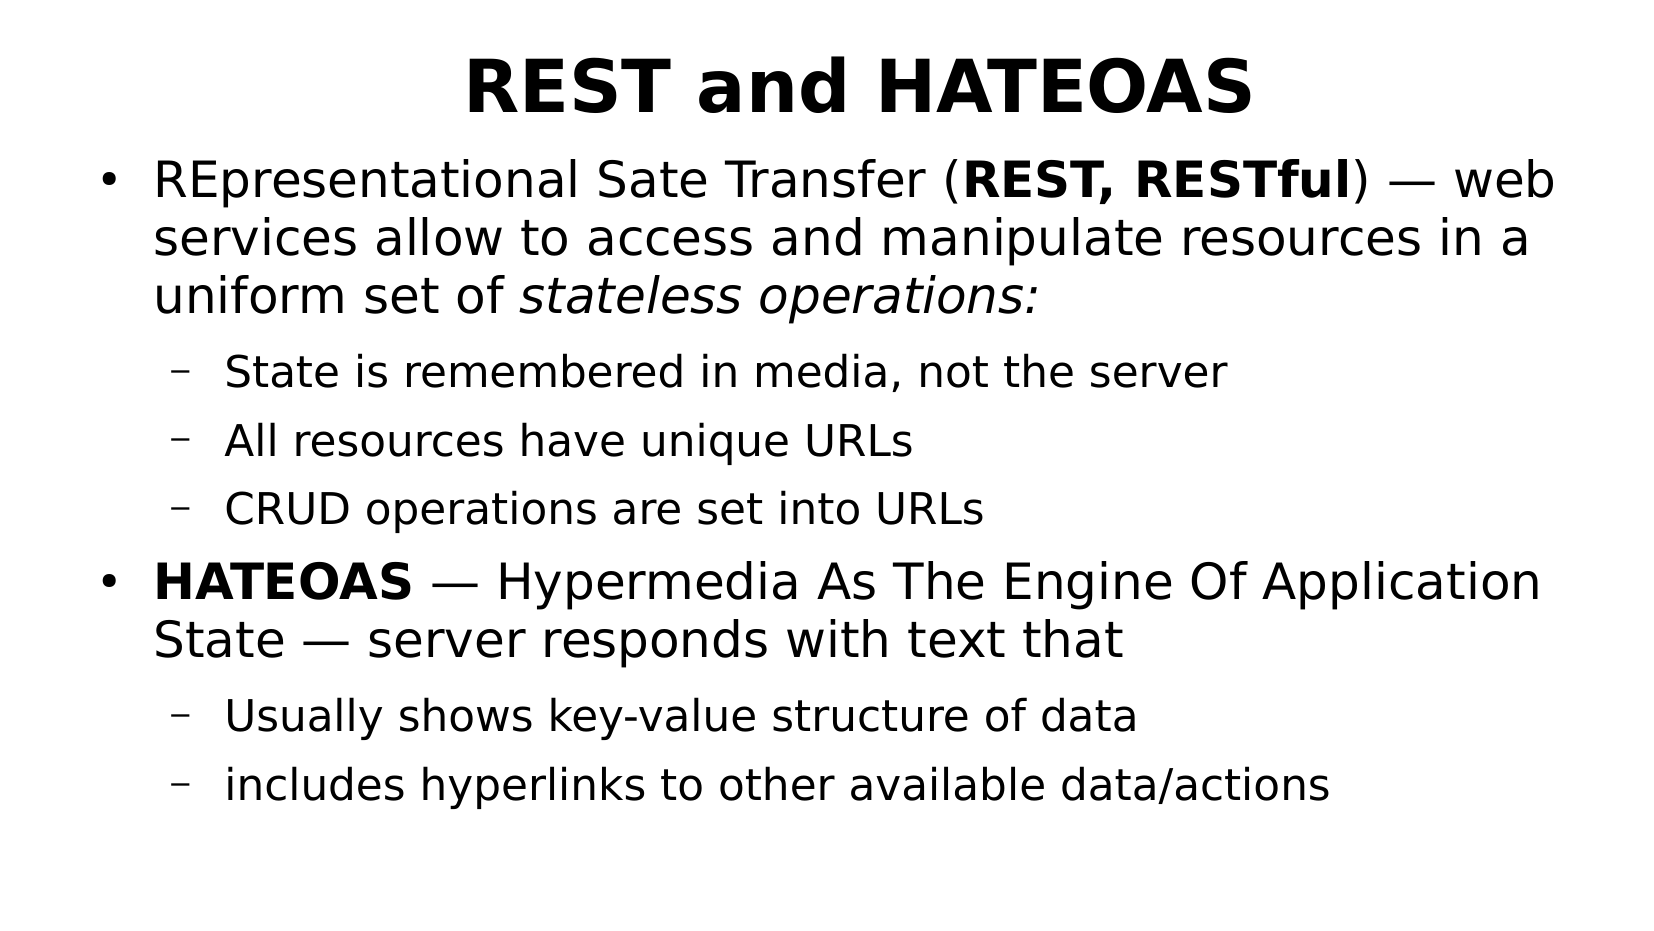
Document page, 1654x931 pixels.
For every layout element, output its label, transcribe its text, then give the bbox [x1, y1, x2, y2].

list REpresentational Sate Transfer (REST, RESTful) — web services allow to access and manipulate resources in a uniform set of stateless operations: State is remembered in media, not the server All resources have unique URLs CRUD operations are set into URLs HATEOAS — Hypermedia As The Engine Of Application State — server responds with text that Usually shows key-value structure of data includes hyperlinks to other available data/actions [82, 150, 1621, 913]
title REST and HATEOAS [82, 42, 1638, 131]
